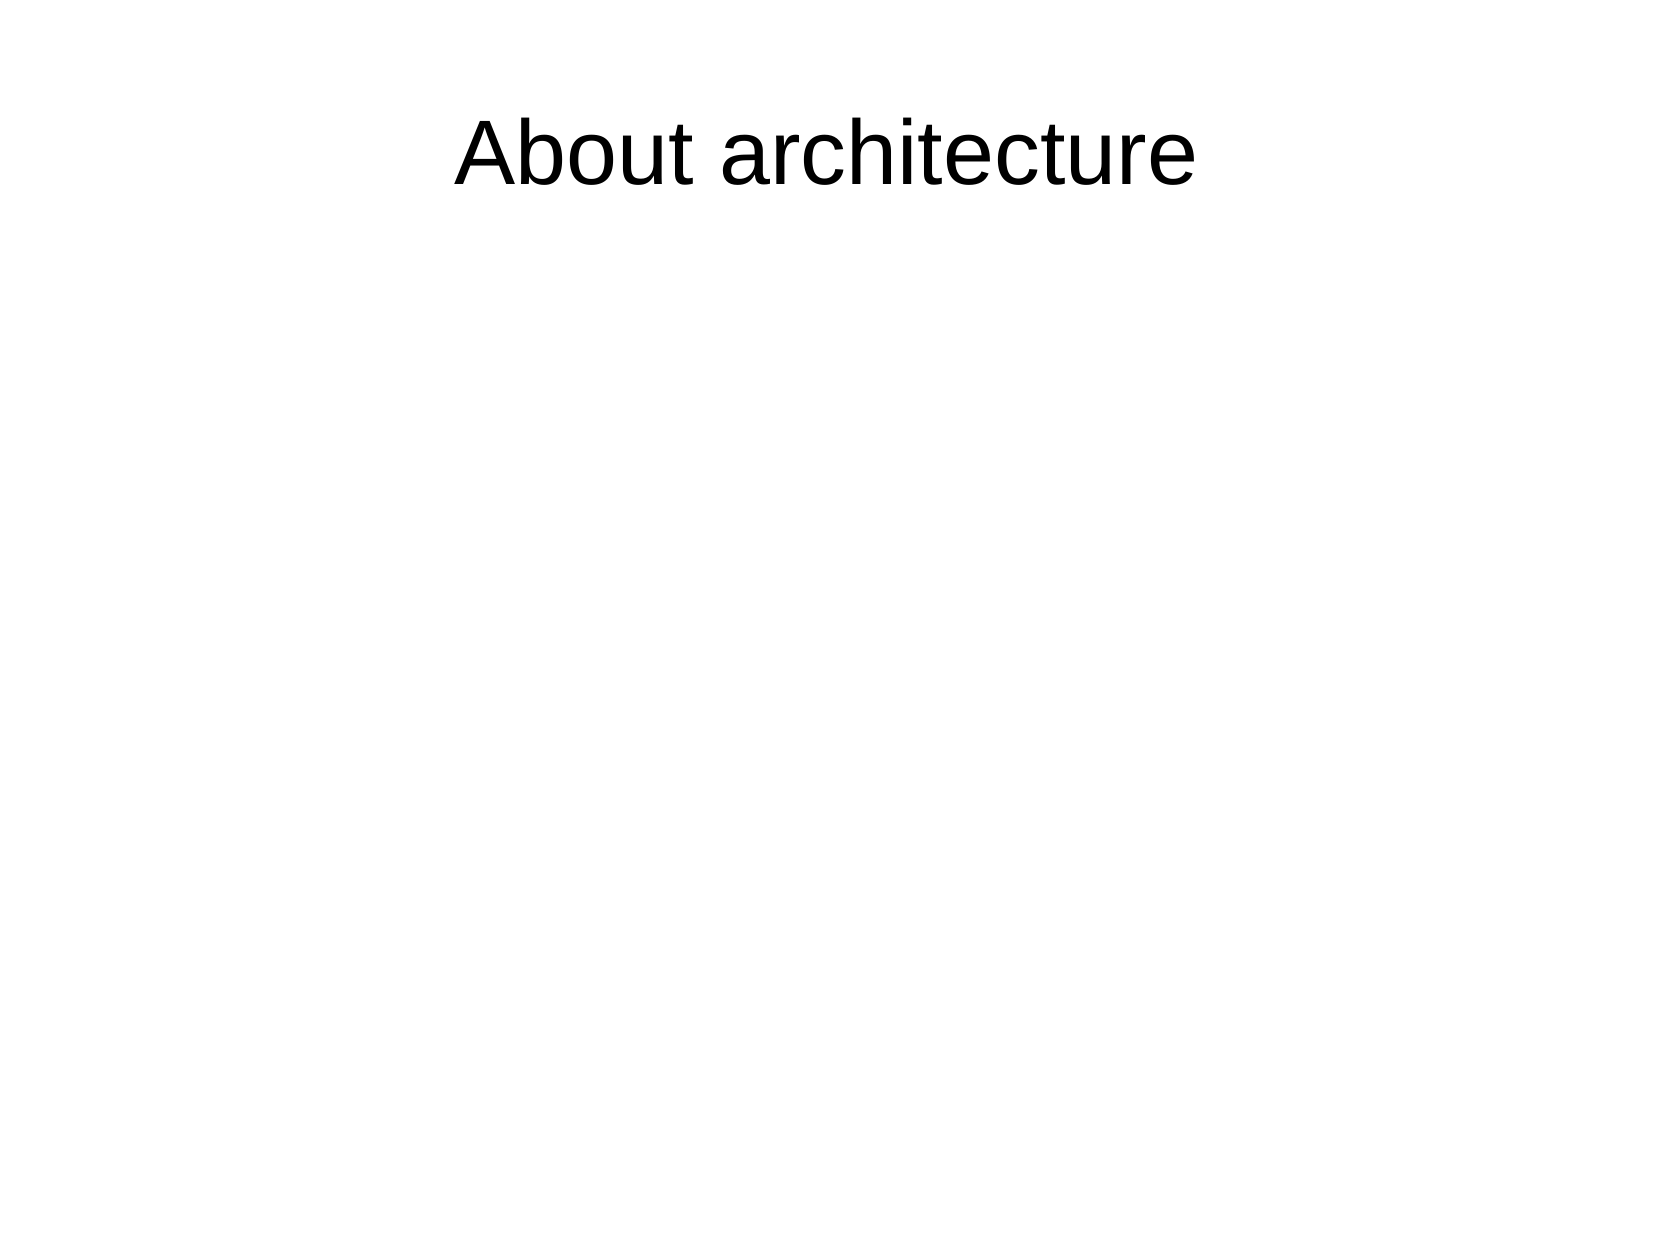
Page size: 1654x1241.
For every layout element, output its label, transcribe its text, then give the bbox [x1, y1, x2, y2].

title About architecture [82, 49, 1571, 257]
